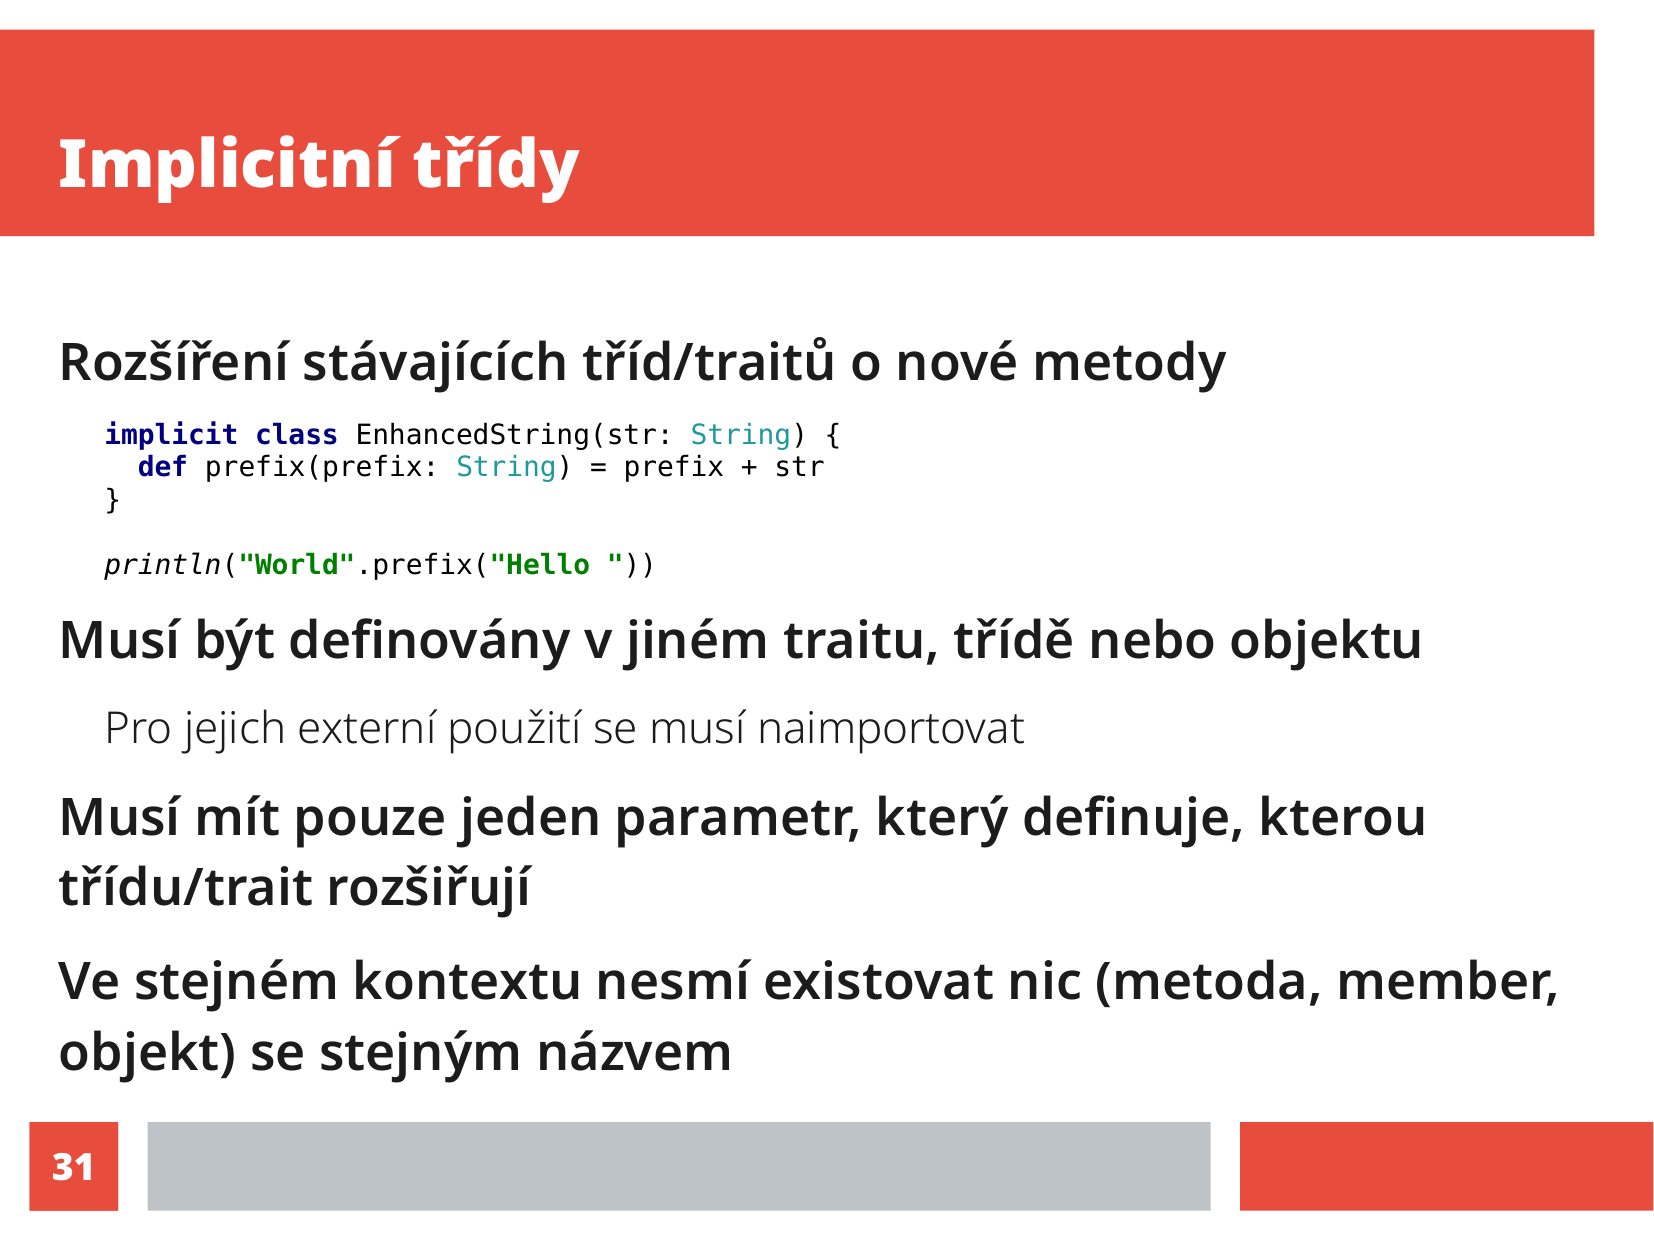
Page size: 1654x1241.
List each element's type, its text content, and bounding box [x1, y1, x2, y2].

list Rozšíření stávajících tříd/traitů o nové metody implicit class EnhancedString(str: String) { def prefix(prefix: String) = prefix + str } println("World".prefix("Hello ")) Musí být definovány v jiném traitu, třídě nebo objektu Pro jejich externí použití se musí naimportovat Musí mít pouze jeden parametr, který definuje, kterou třídu/trait rozšiřují Ve stejném kontextu nesmí existovat nic (metoda, member, objekt) se stejným názvem [59, 324, 1565, 1093]
title Implicitní třídy [59, 59, 1595, 207]
